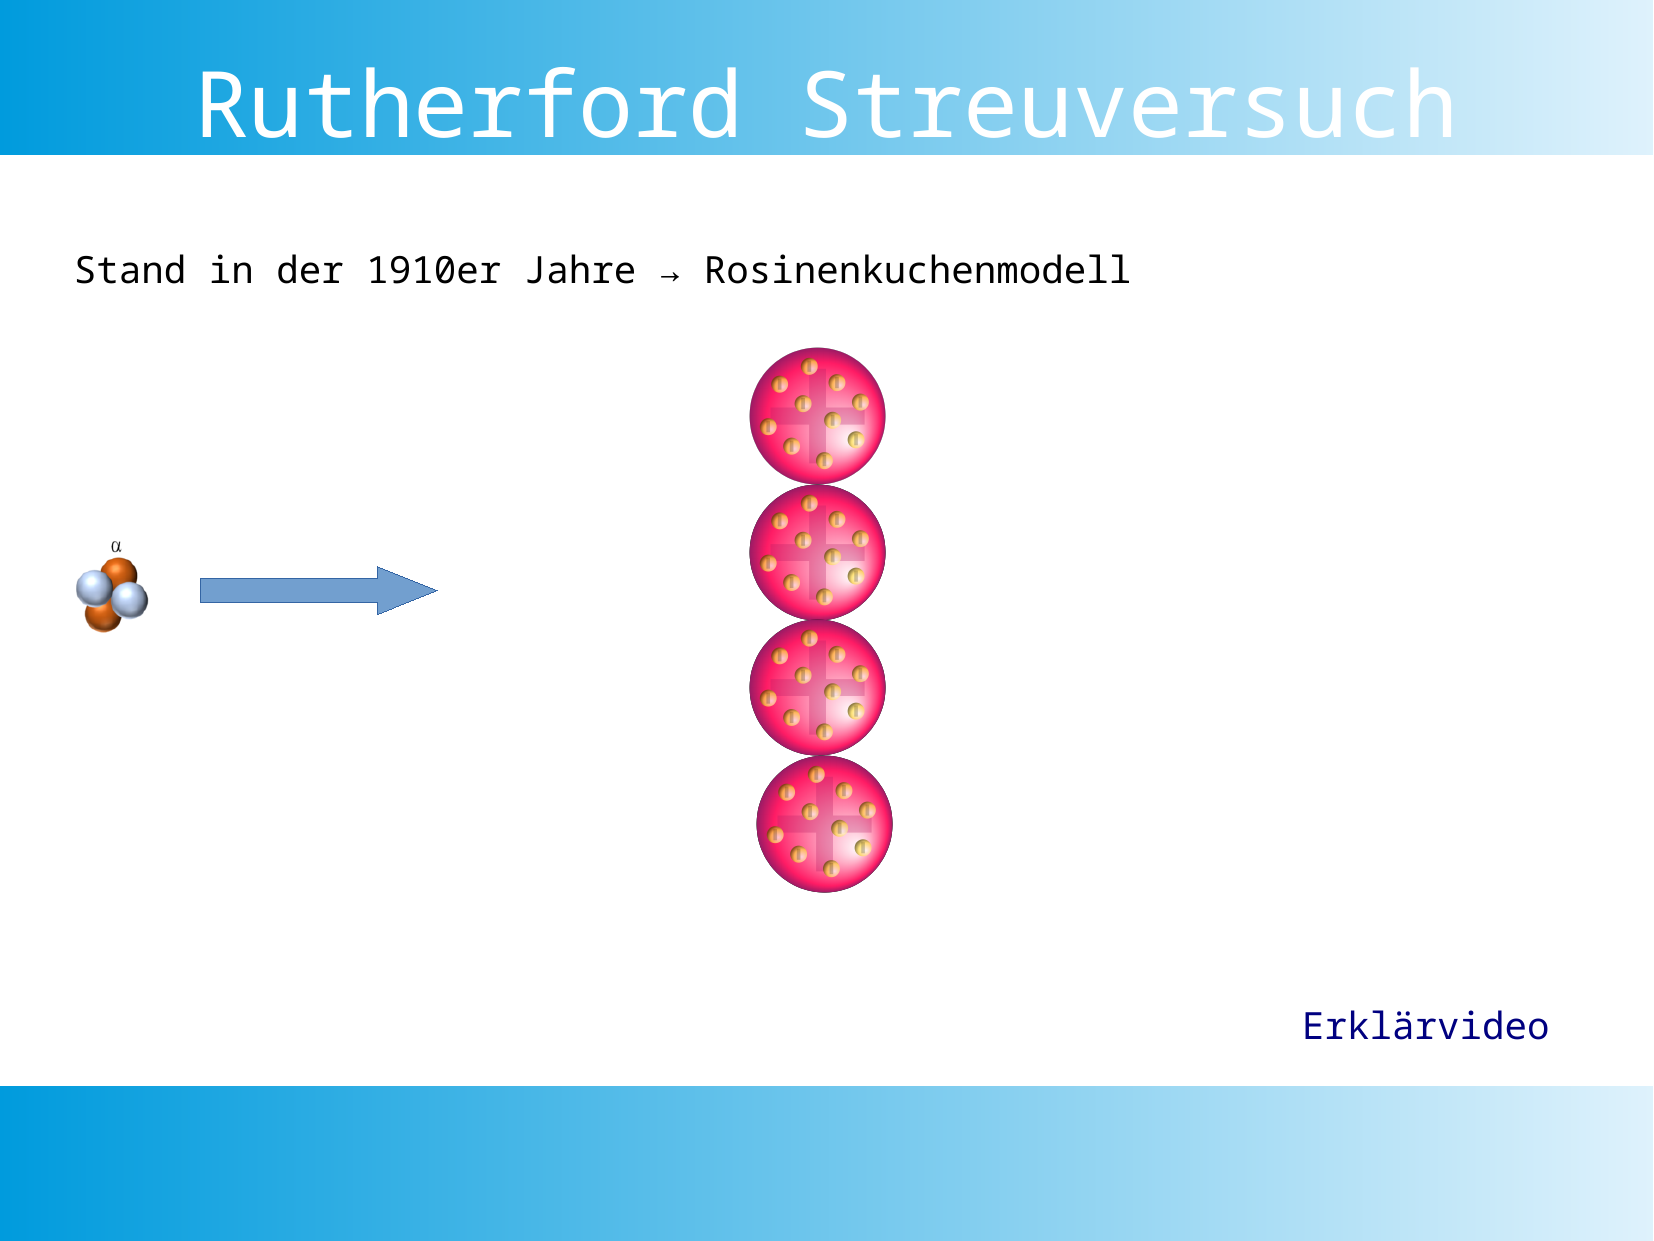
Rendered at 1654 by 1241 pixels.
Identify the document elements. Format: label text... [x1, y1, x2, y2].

text_box Erklärvideo [1287, 992, 1630, 1063]
picture [744, 342, 898, 898]
picture [70, 515, 155, 674]
title Rutherford Streuversuch [82, 40, 1571, 163]
text_box Stand in der 1910er Jahre → Rosinenkuchenmodell [59, 236, 1548, 302]
text_box [200, 566, 438, 615]
